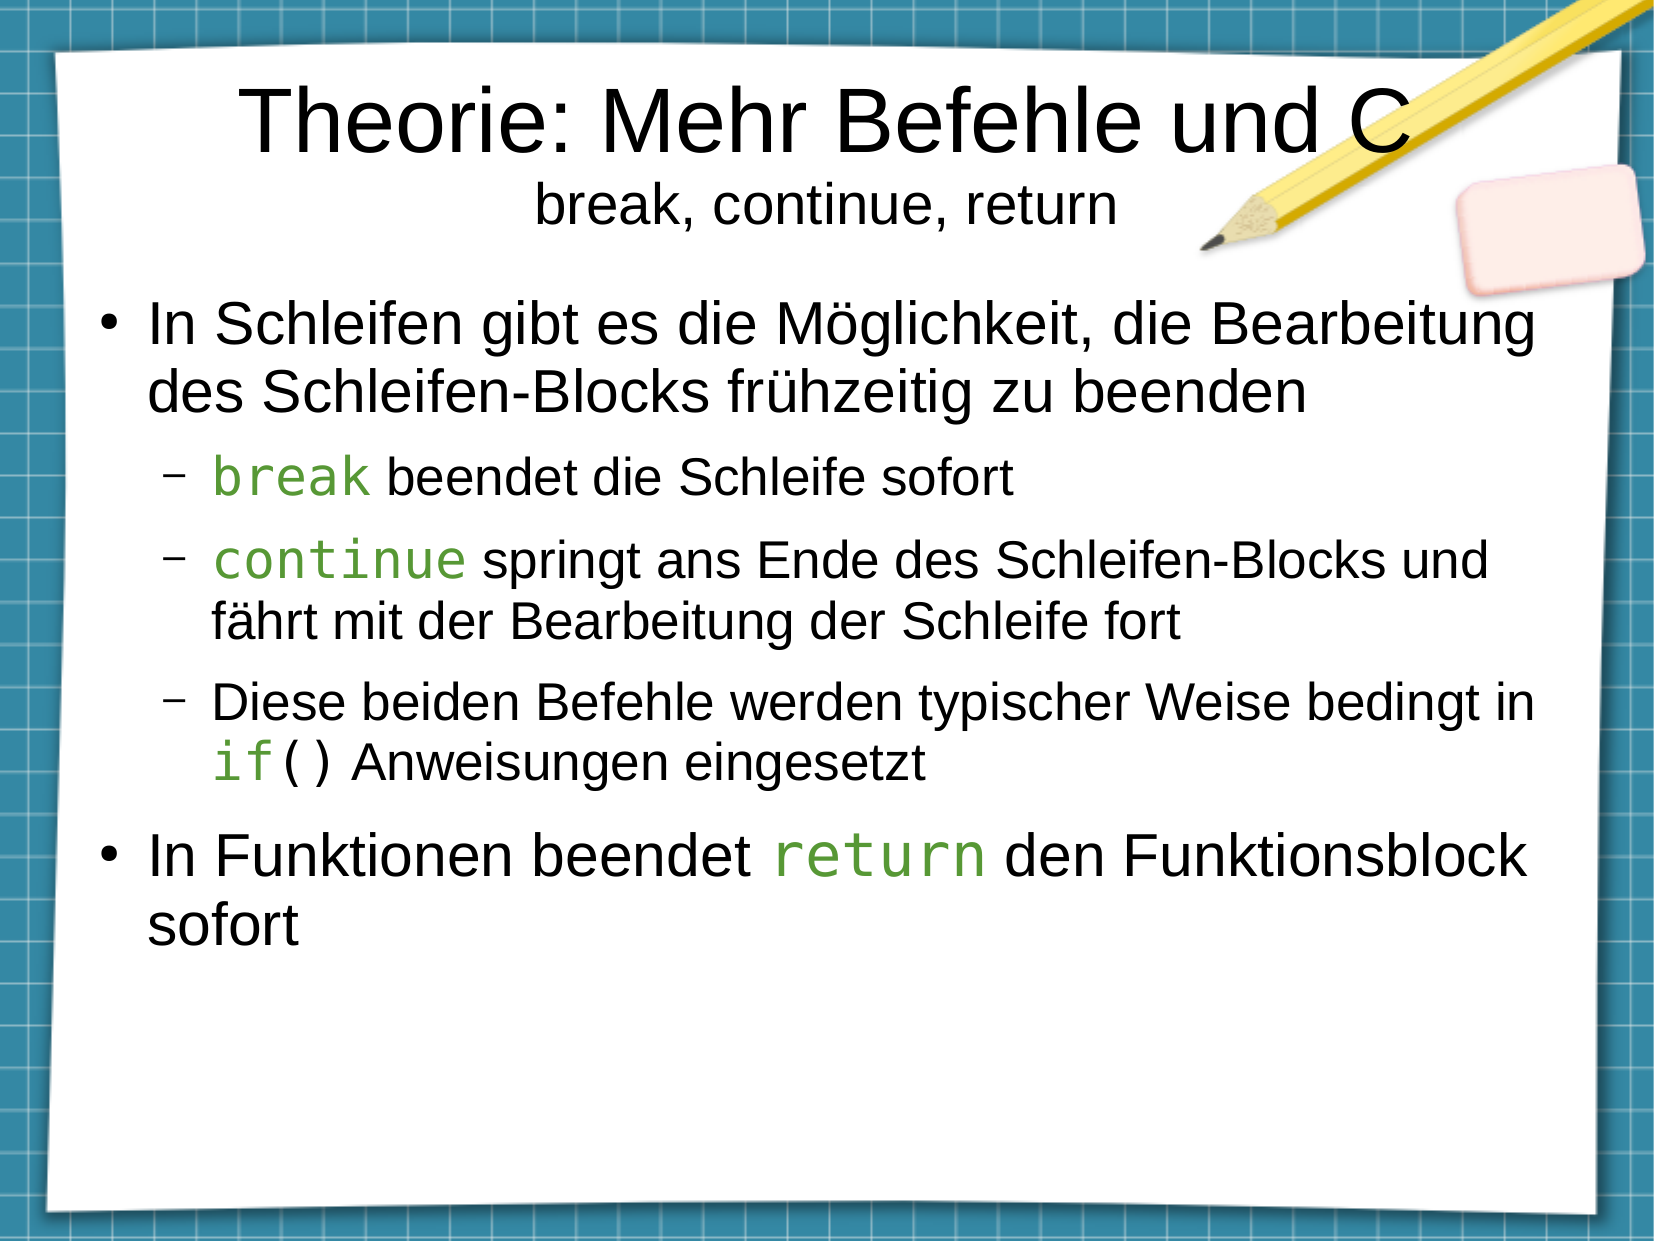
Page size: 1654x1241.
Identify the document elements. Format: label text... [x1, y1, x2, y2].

picture [0, 0, 1654, 1241]
title Theorie: Mehr Befehle und C break, continue, return [82, 49, 1571, 257]
list In Schleifen gibt es die Möglichkeit, die Bearbeitung des Schleifen-Blocks frühzeitig zu beenden break beendet die Schleife sofort continue springt ans Ende des Schleifen-Blocks und fährt mit der Bearbeitung der Schleife fort Diese beiden Befehle werden typischer Weise bedingt in if() Anweisungen eingesetzt In Funktionen beendet return den Funktionsblock sofort [82, 289, 1571, 1009]
